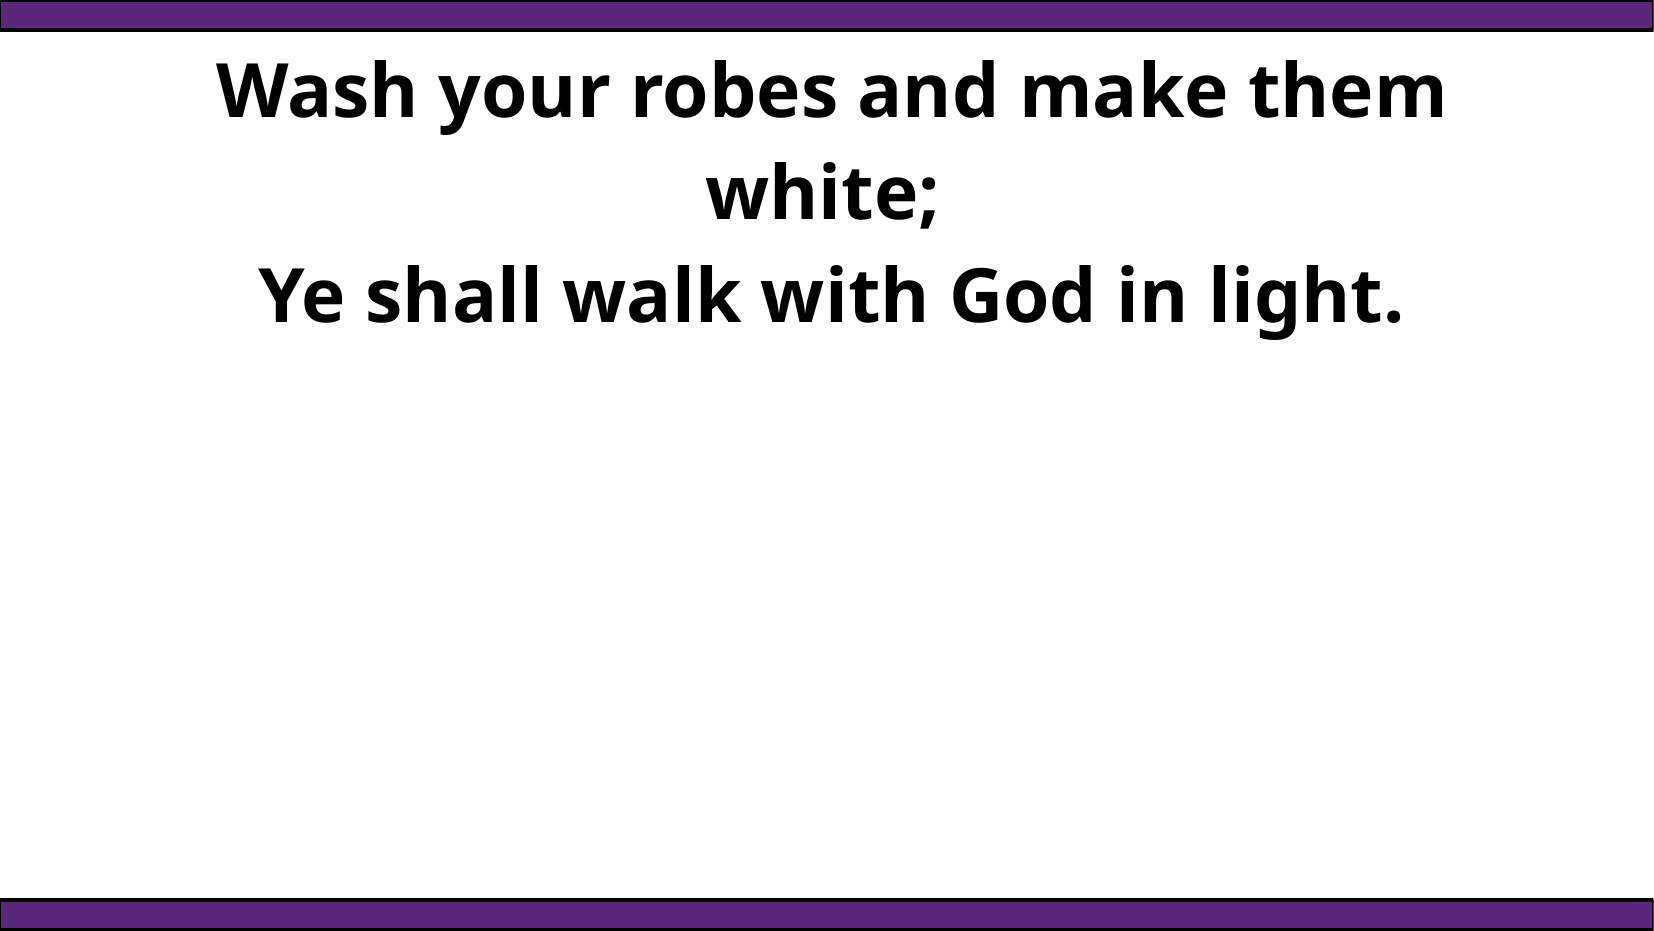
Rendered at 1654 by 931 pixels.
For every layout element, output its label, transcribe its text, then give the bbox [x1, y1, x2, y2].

text_box [0, 0, 1654, 31]
text_box [0, 900, 1654, 931]
picture [0, 31, 1654, 900]
text_box [105, 255, 1531, 348]
text_box Wash your robes and make them white; Ye shall walk with God in light. [90, 30, 1576, 245]
